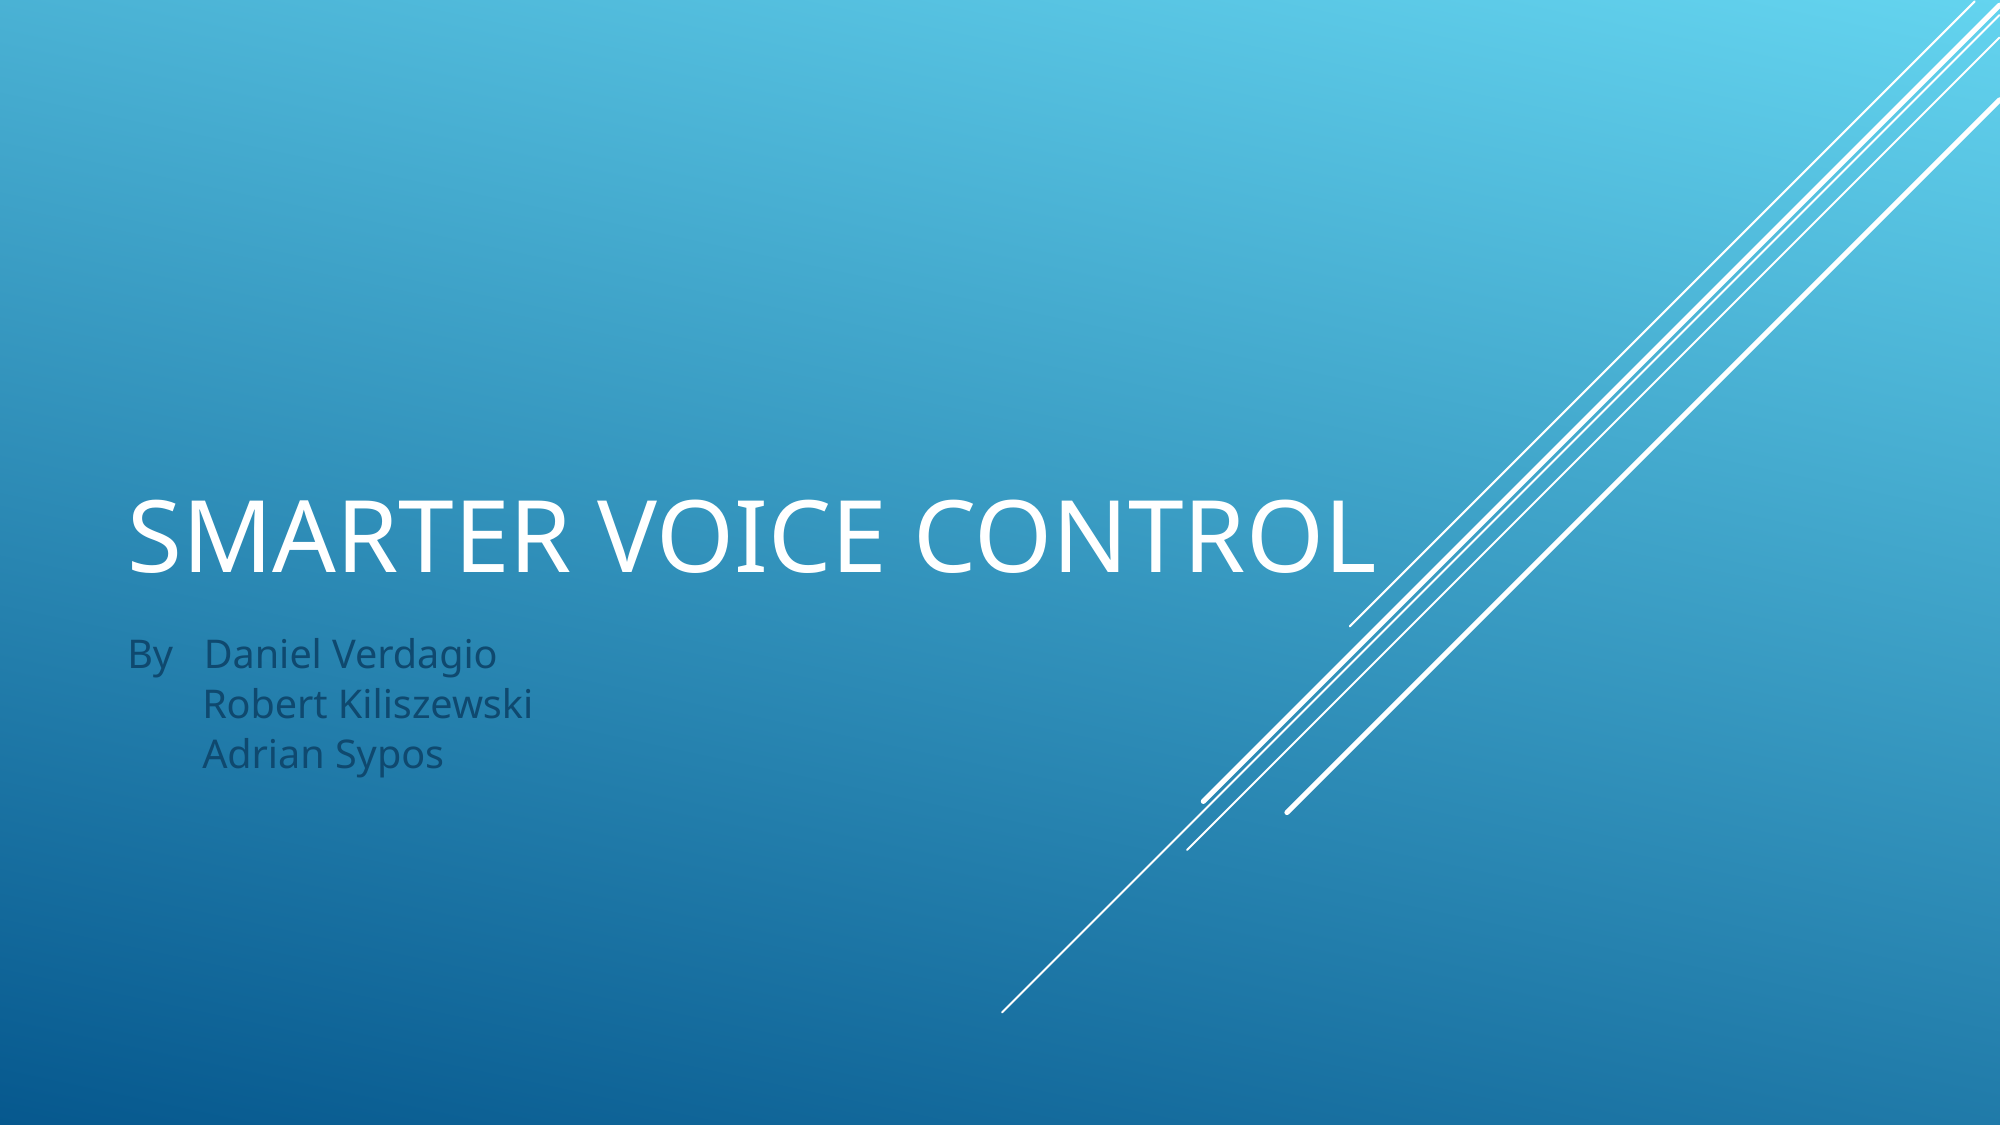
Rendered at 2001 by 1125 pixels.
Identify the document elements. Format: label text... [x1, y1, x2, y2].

subtitle By Daniel Verdagio Robert Kiliszewski Adrian Sypos [112, 630, 1163, 950]
title Smarter Voice Control [112, 112, 1425, 601]
